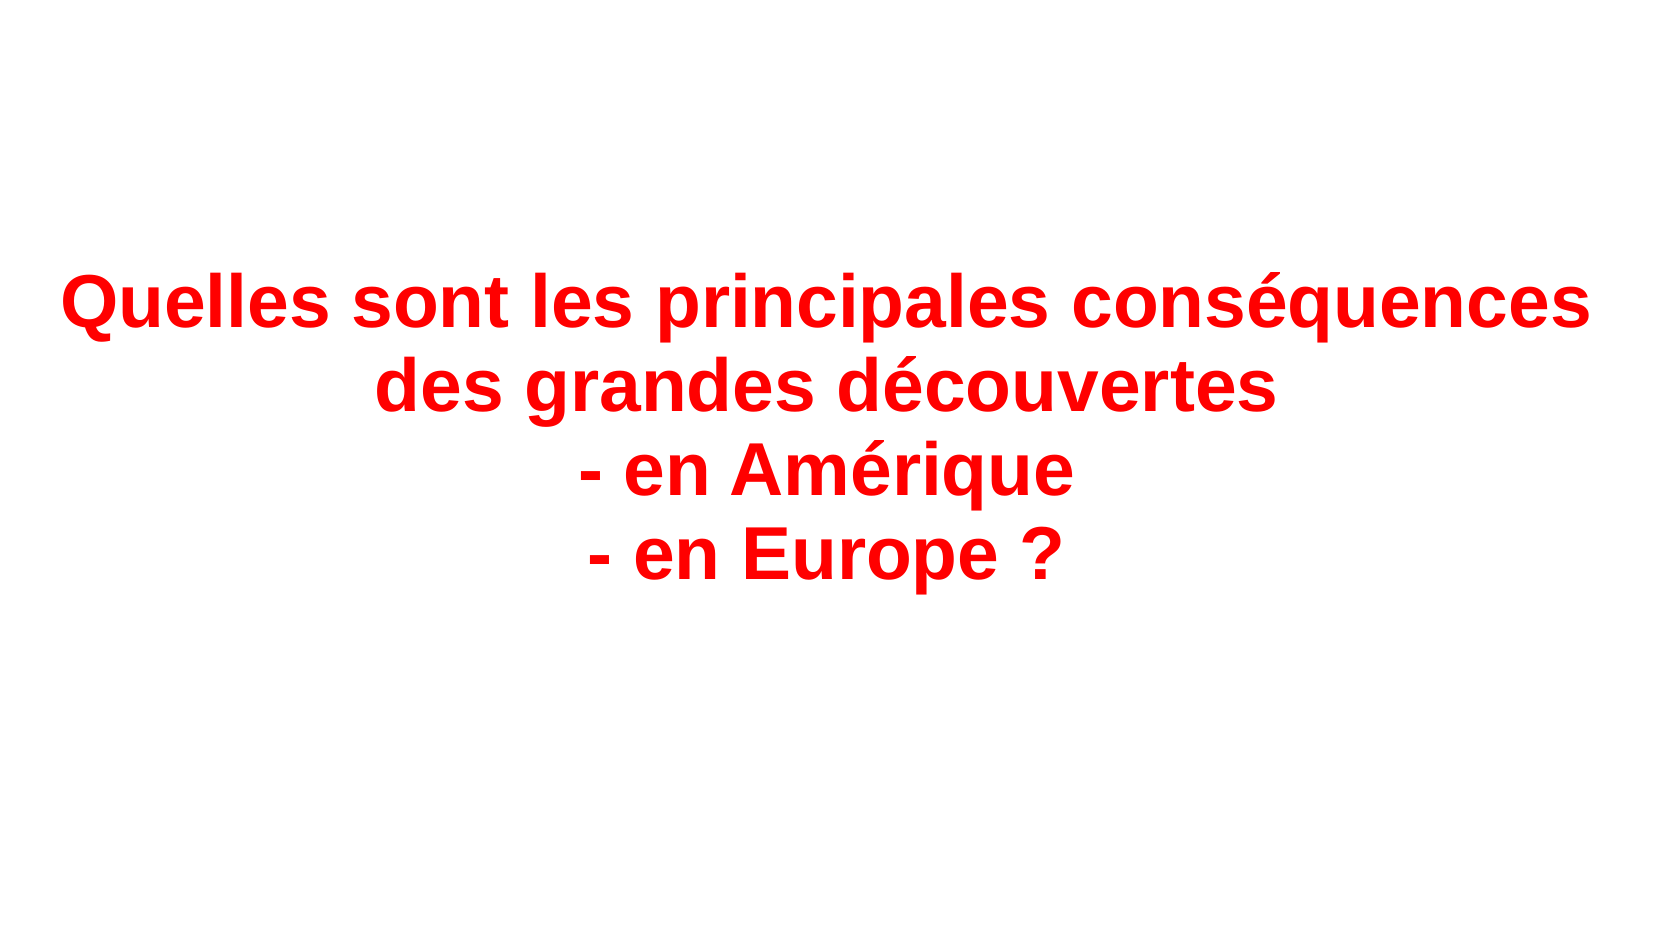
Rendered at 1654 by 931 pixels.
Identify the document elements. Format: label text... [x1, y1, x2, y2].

text_box Quelles sont les principales conséquences des grandes découvertes - en Amérique - en Europe ? [0, 0, 1654, 603]
